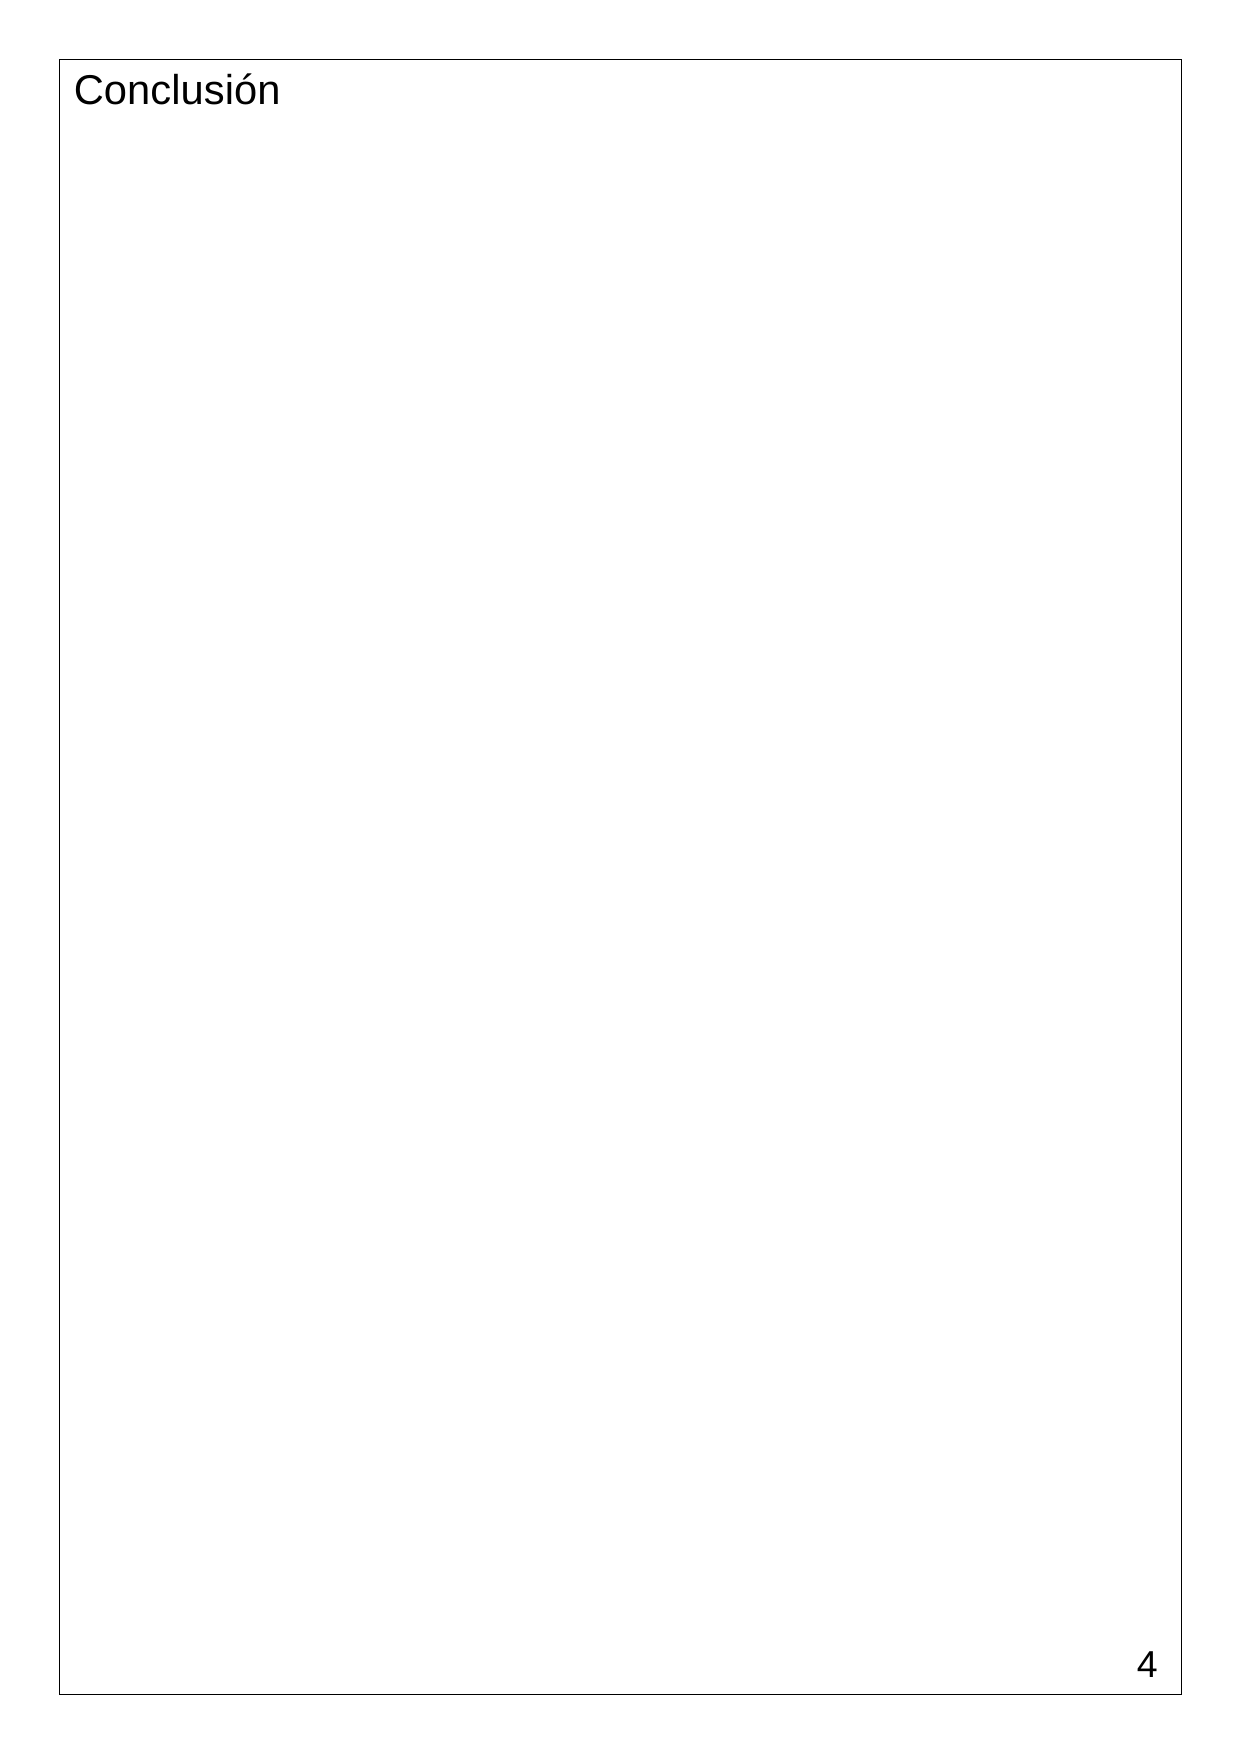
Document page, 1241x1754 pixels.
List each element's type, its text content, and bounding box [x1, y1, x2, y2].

text_box 4 [1122, 1635, 1173, 1693]
text_box Conclusión [59, 59, 1182, 1695]
